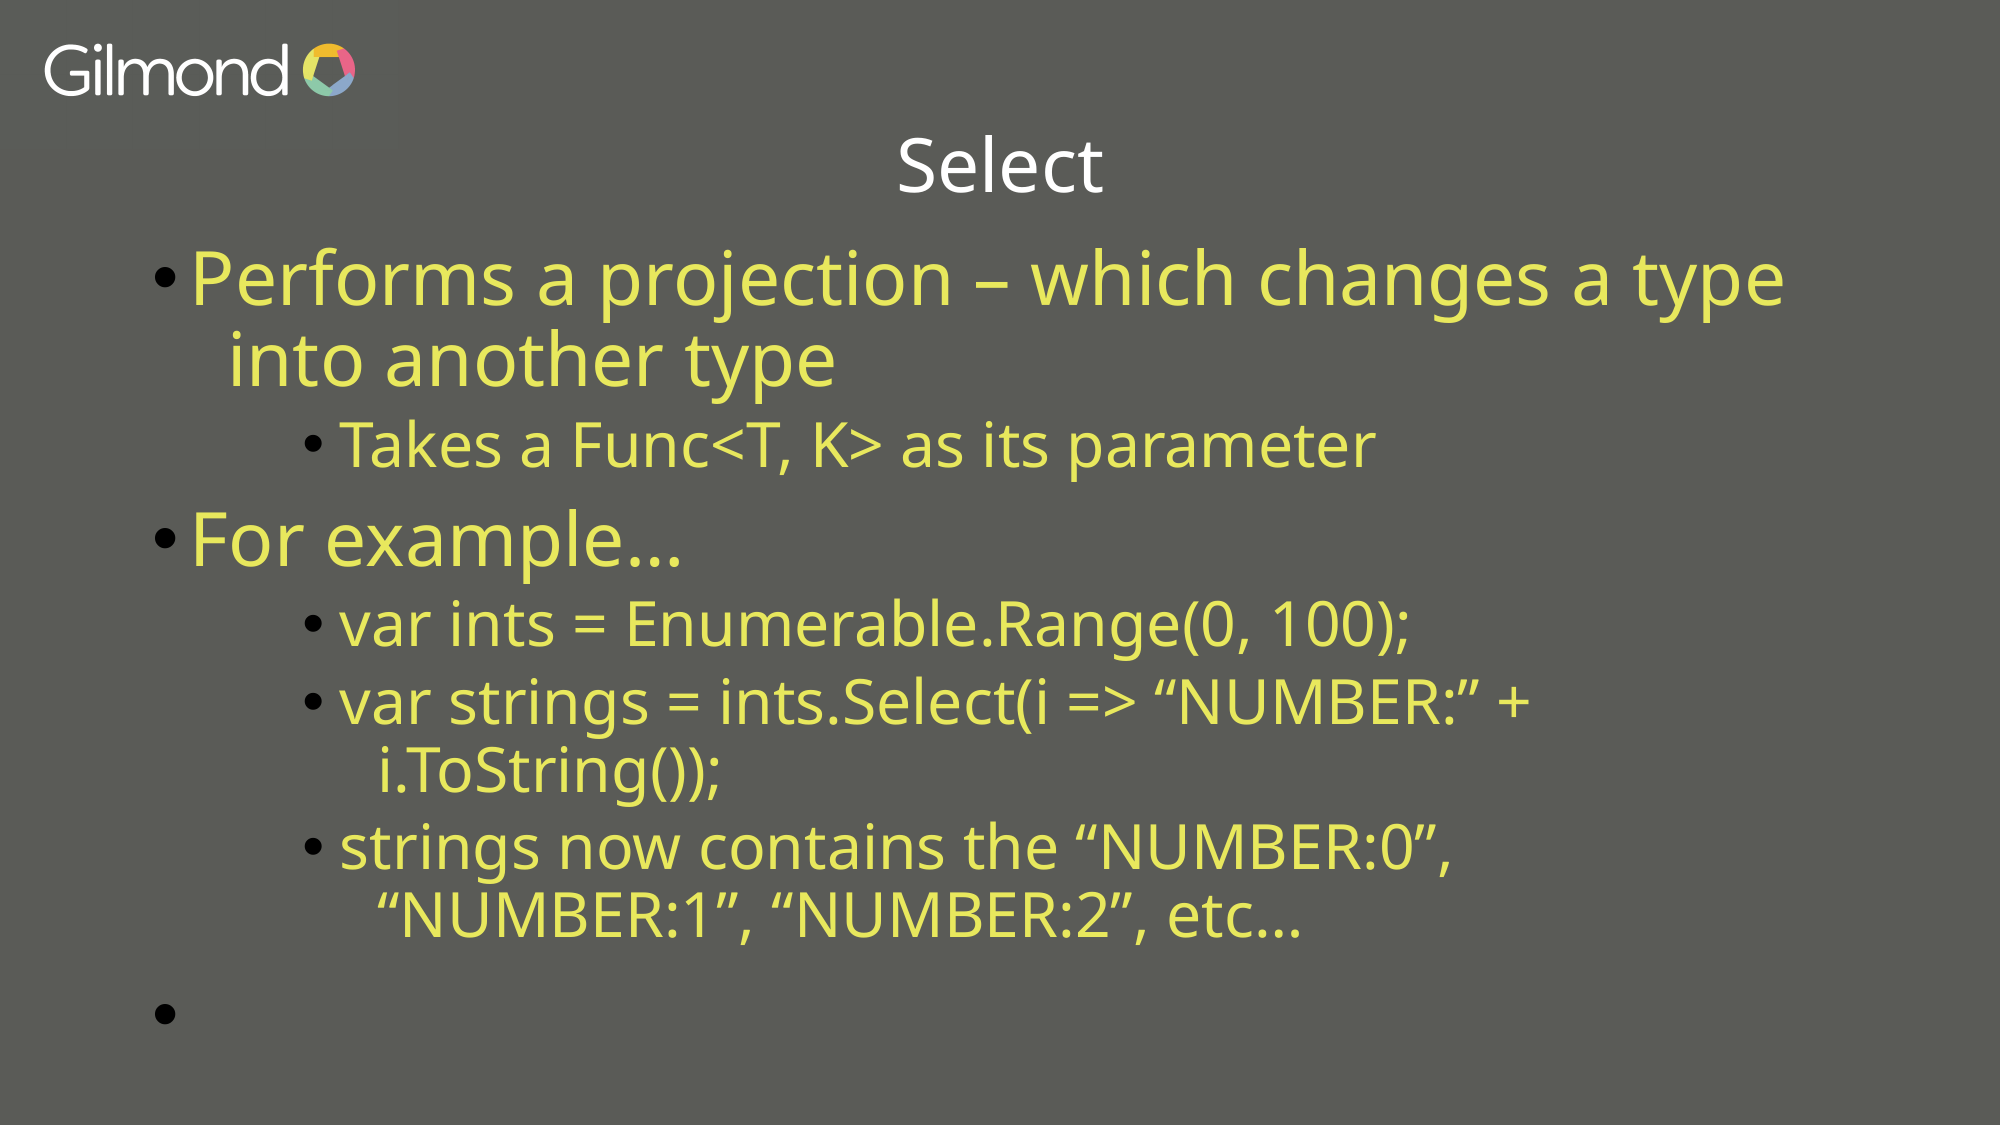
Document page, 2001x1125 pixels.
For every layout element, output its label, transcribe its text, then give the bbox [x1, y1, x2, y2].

picture [0, 0, 399, 149]
title Select [137, 59, 1863, 233]
list Performs a projection – which changes a type into another type Takes a Func<T, K> as its parameter For example… var ints = Enumerable.Range(0, 100); var strings = ints.Select(i => “NUMBER:” + i.ToString()); strings now contains the “NUMBER:0”, “NUMBER:1”, “NUMBER:2”, etc… [137, 233, 1863, 1053]
